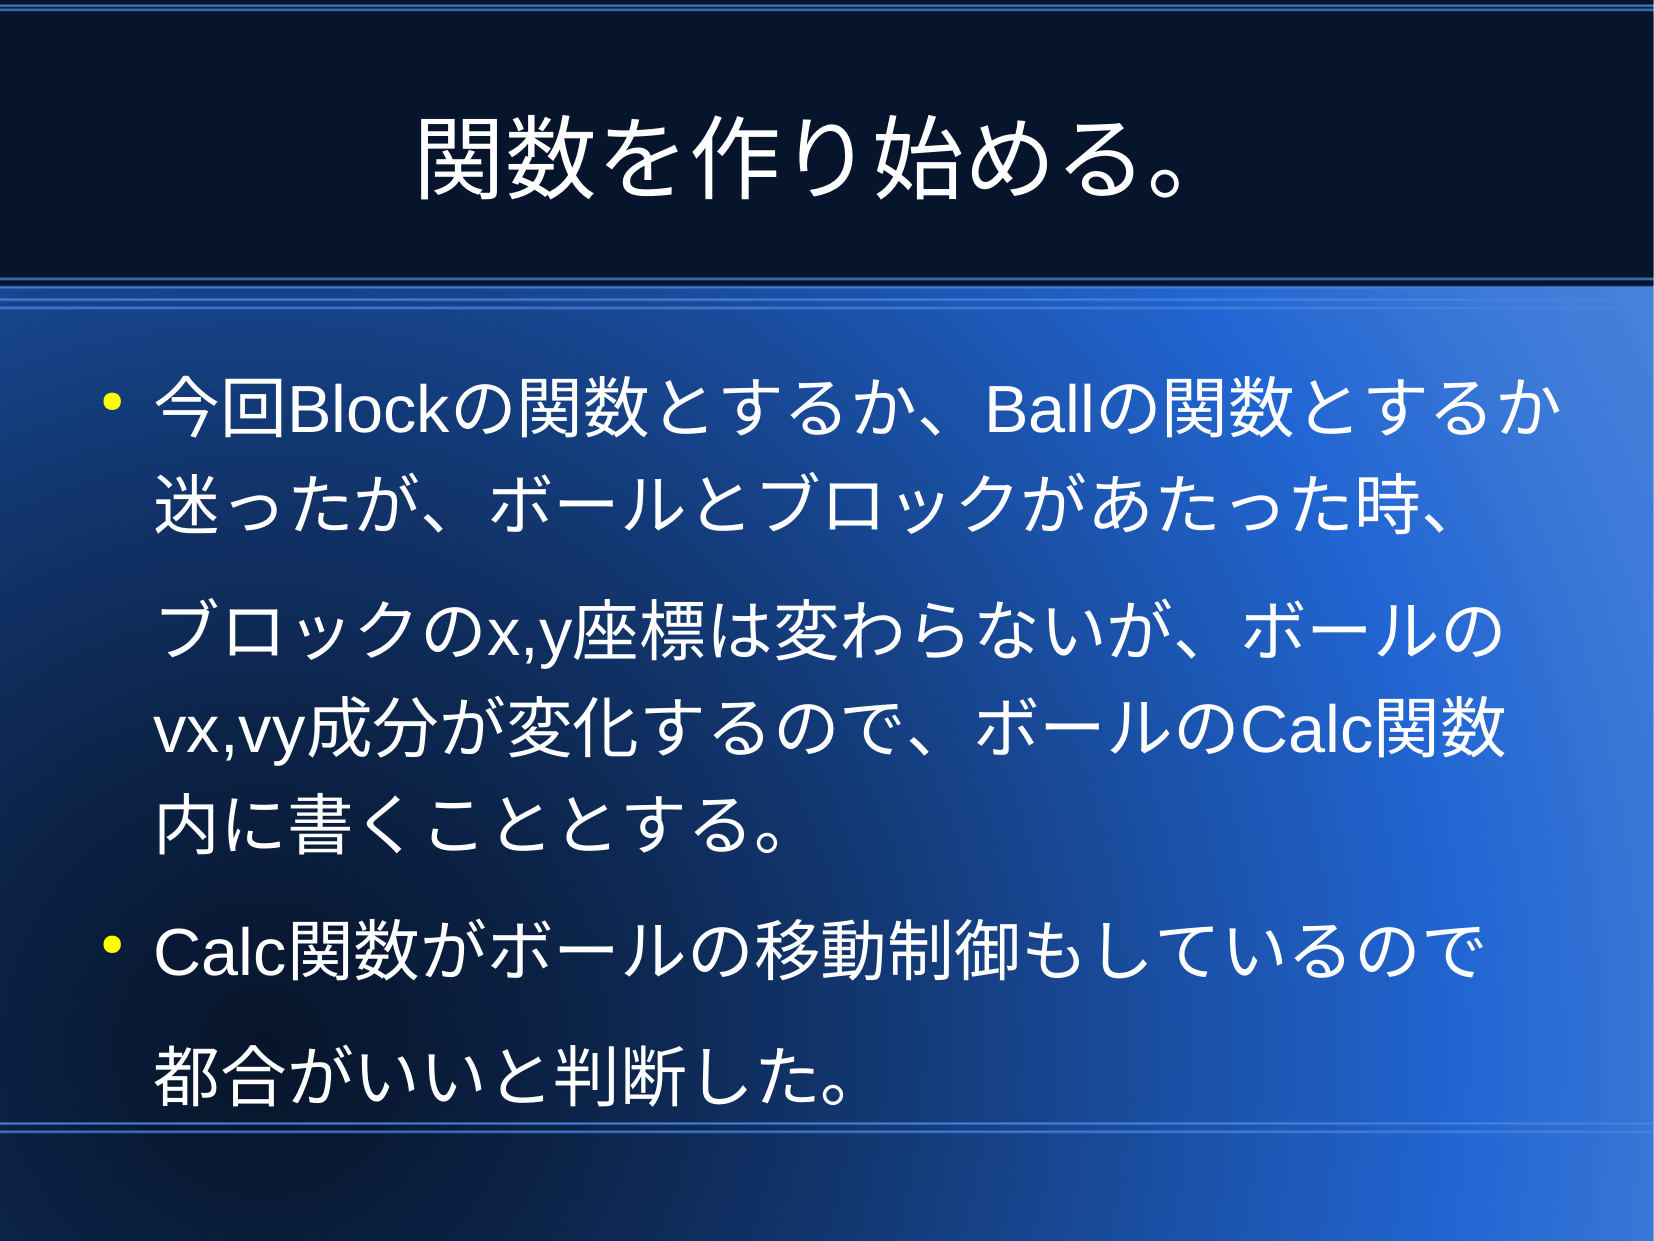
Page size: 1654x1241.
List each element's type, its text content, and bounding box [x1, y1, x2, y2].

title 関数を作り始める。 [82, 49, 1571, 257]
list 今回Blockの関数とするか、Ballの関数とするか迷ったが、ボールとブロックがあたった時、 ブロックのx,y座標は変わらないが、ボールのvx,vy成分が変化するので、ボールのCalc関数内に書くこととする。 Calc関数がボールの移動制御もしているので 都合がいいと判断した。 [82, 355, 1571, 1174]
picture [0, 0, 1654, 1241]
